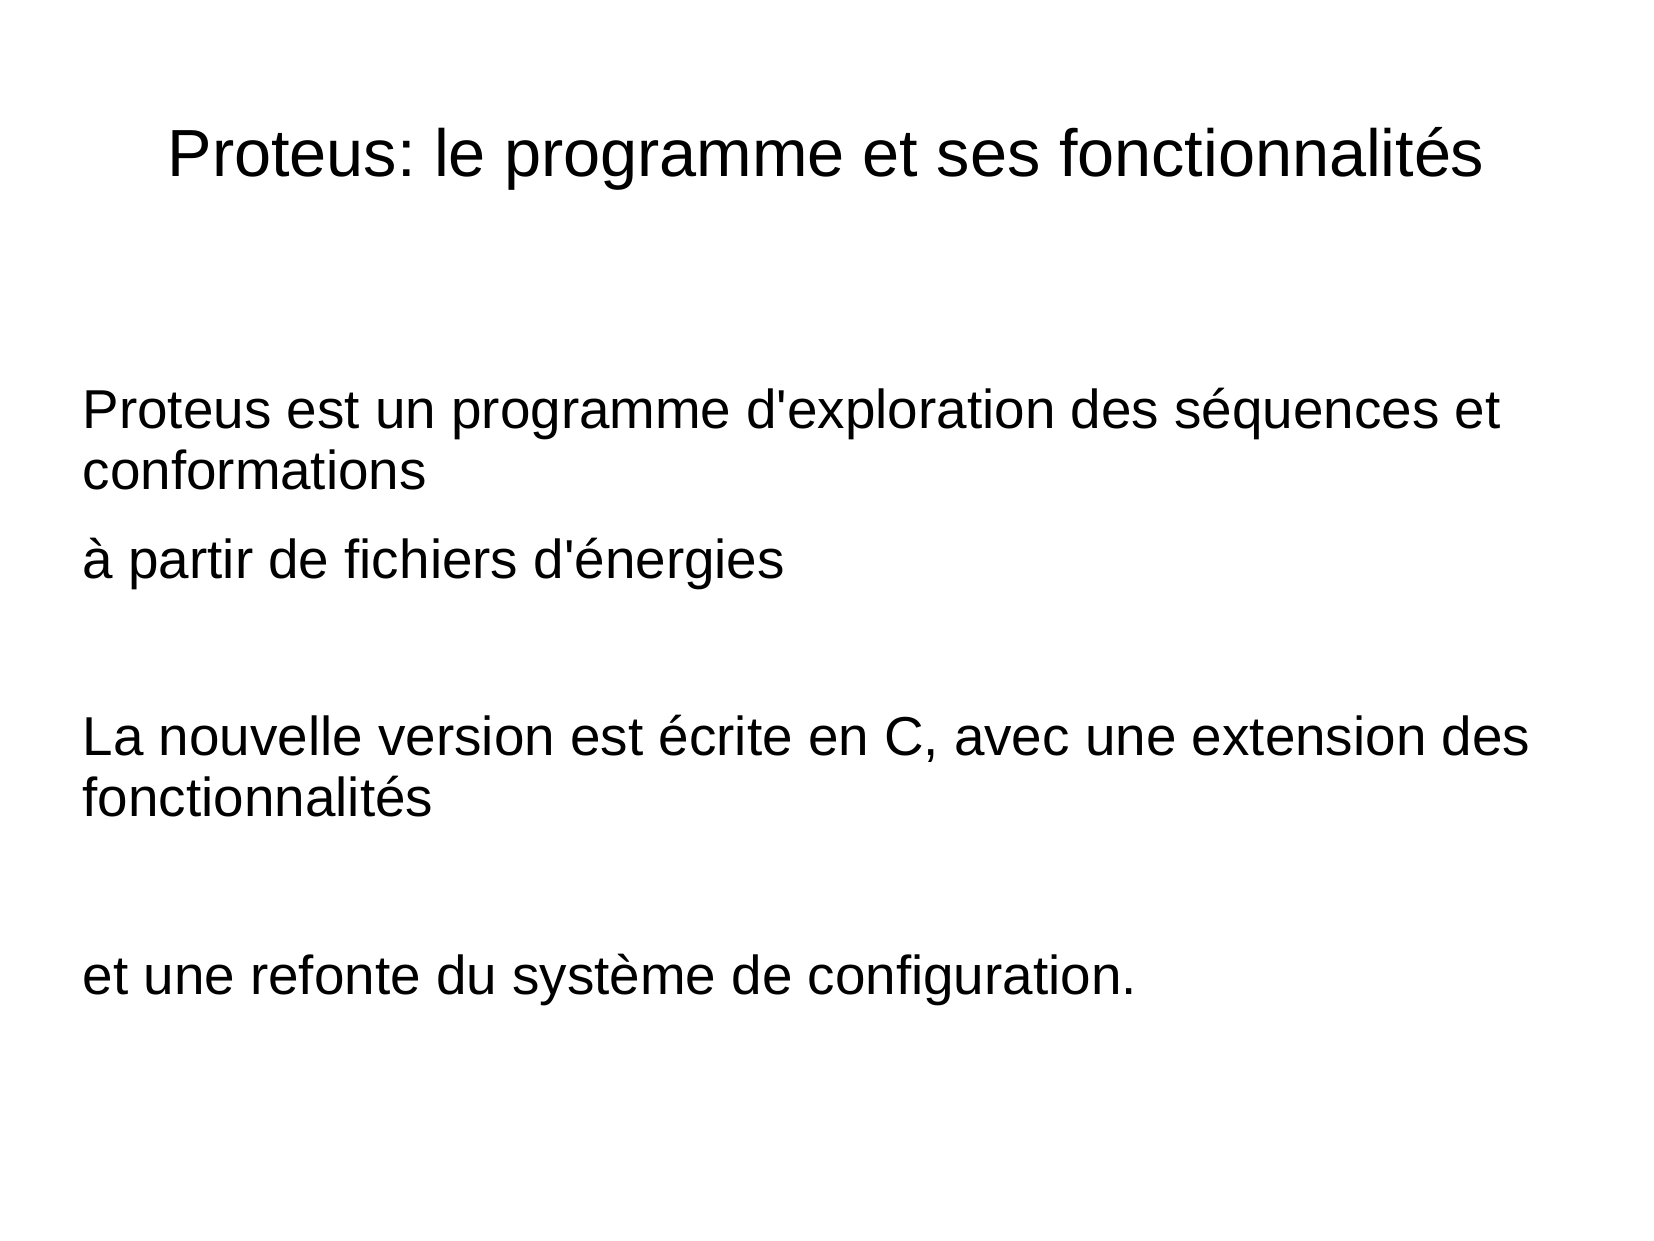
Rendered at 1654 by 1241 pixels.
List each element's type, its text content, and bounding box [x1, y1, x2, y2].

list Proteus est un programme d'exploration des séquences et conformations à partir de fichiers d'énergies La nouvelle version est écrite en C, avec une extension des fonctionnalités et une refonte du système de configuration. [82, 290, 1571, 1109]
title Proteus: le programme et ses fonctionnalités [82, 49, 1571, 257]
